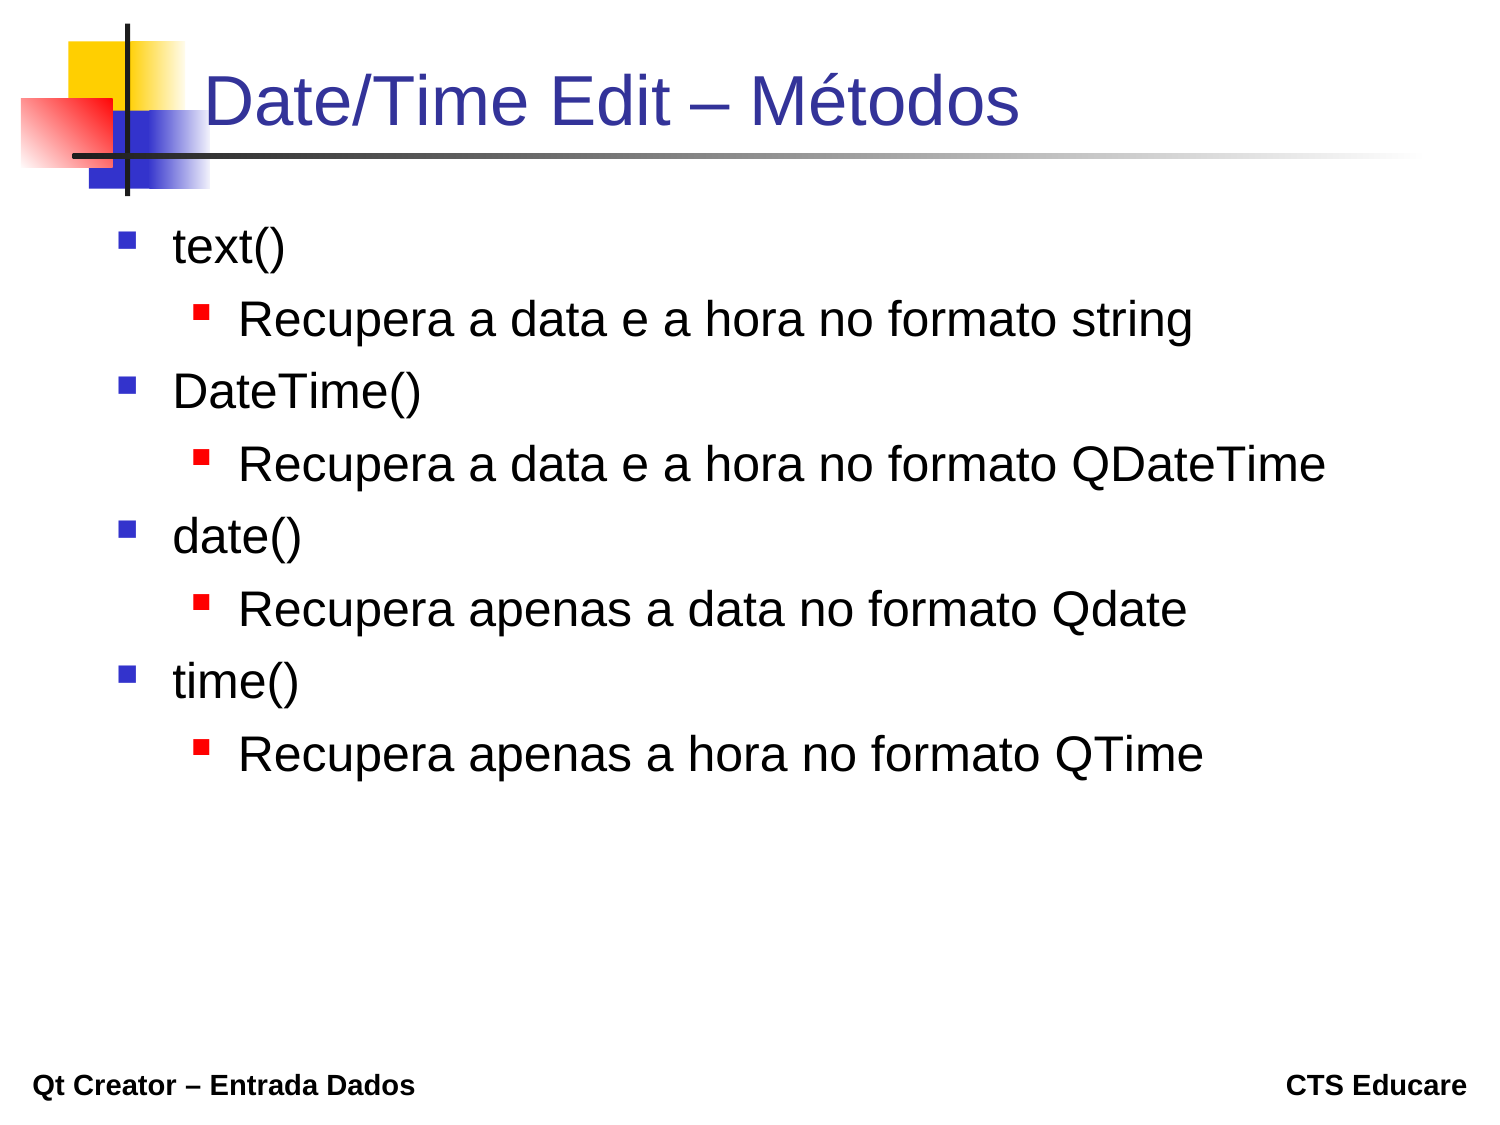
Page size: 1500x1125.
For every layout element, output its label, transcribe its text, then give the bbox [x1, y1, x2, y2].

list text() Recupera a data e a hora no formato string DateTime() Recupera a data e a hora no formato QDateTime date() Recupera apenas a data no formato Qdate time() Recupera apenas a hora no formato QTime [100, 206, 1447, 1024]
title Date/Time Edit – Métodos [188, 46, 1468, 149]
